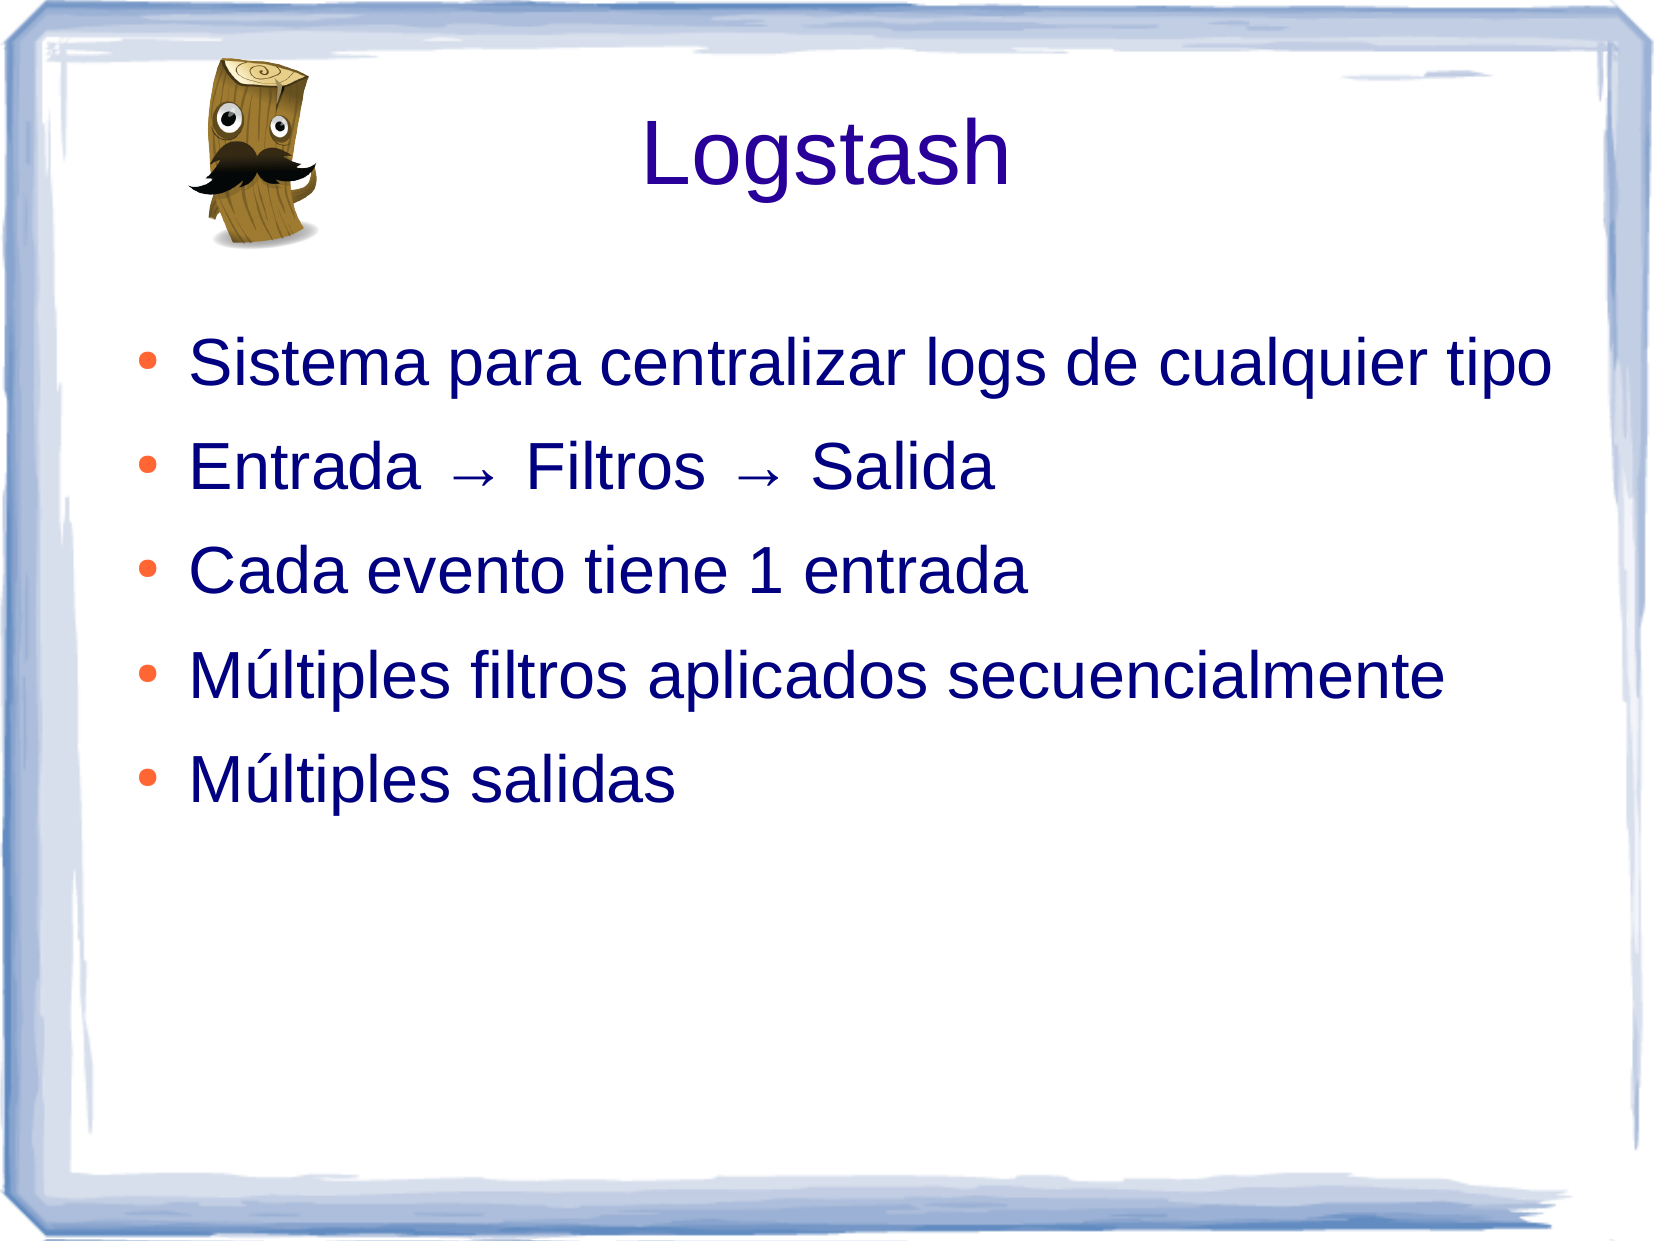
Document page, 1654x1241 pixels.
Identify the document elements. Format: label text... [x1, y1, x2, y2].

picture [0, 0, 1654, 1241]
title Logstash [82, 49, 1571, 257]
list Sistema para centralizar logs de cualquier tipo Entrada → Filtros → Salida Cada evento tiene 1 entrada Múltiples filtros aplicados secuencialmente Múltiples salidas [118, 324, 1571, 1045]
